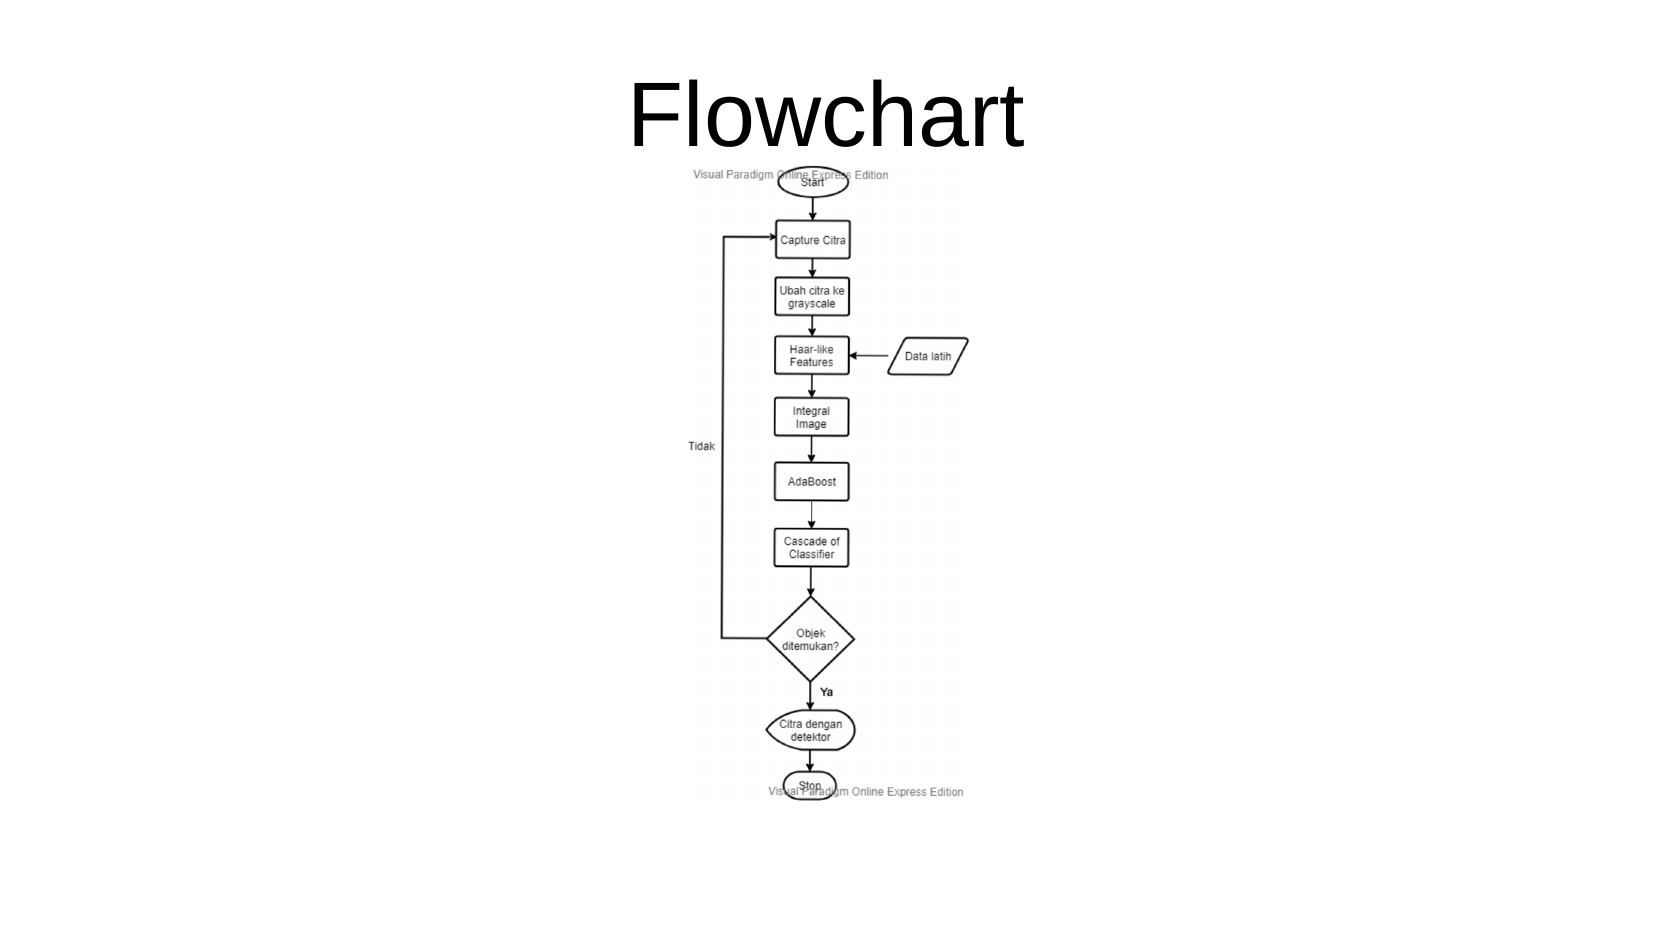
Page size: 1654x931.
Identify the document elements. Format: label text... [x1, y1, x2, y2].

title Flowchart [82, 37, 1571, 193]
picture [684, 164, 972, 802]
